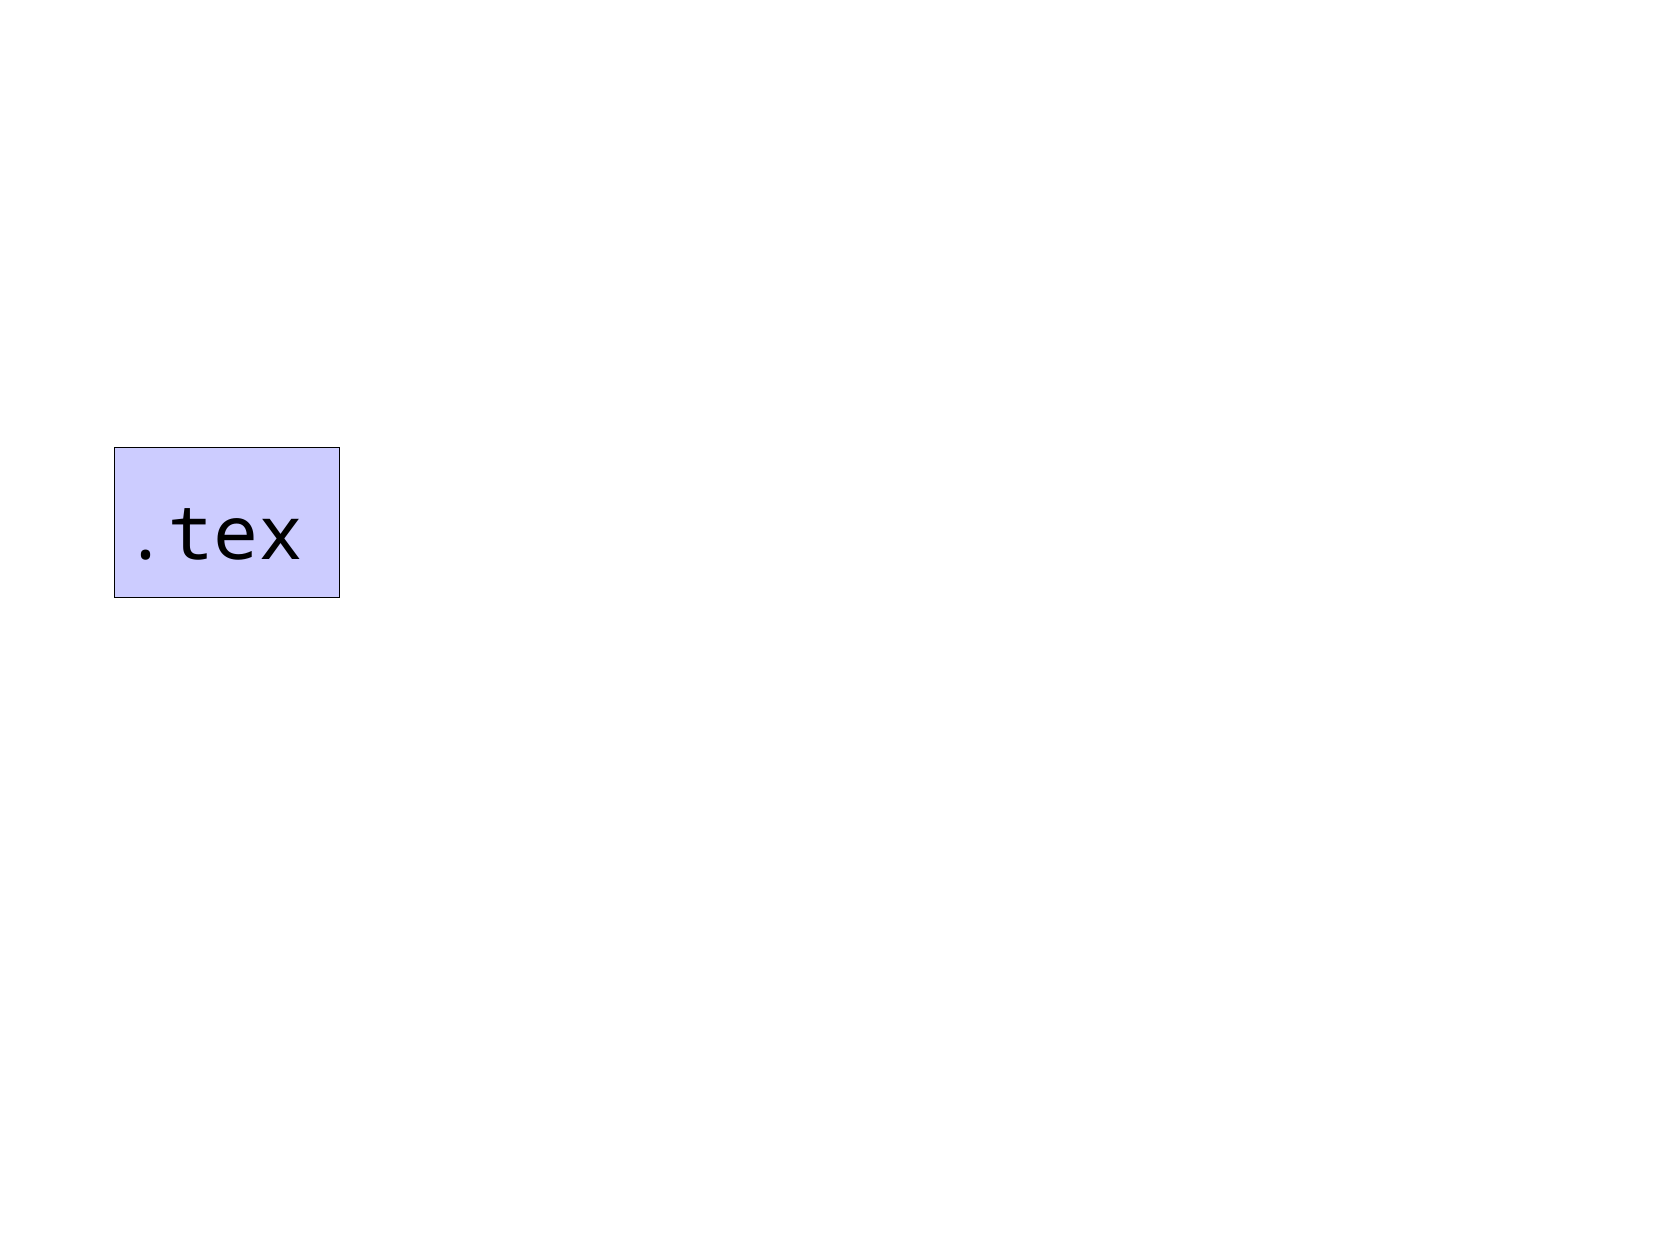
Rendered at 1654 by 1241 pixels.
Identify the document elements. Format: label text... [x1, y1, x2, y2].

text_box [114, 447, 340, 598]
text_box .tex [92, 471, 334, 572]
